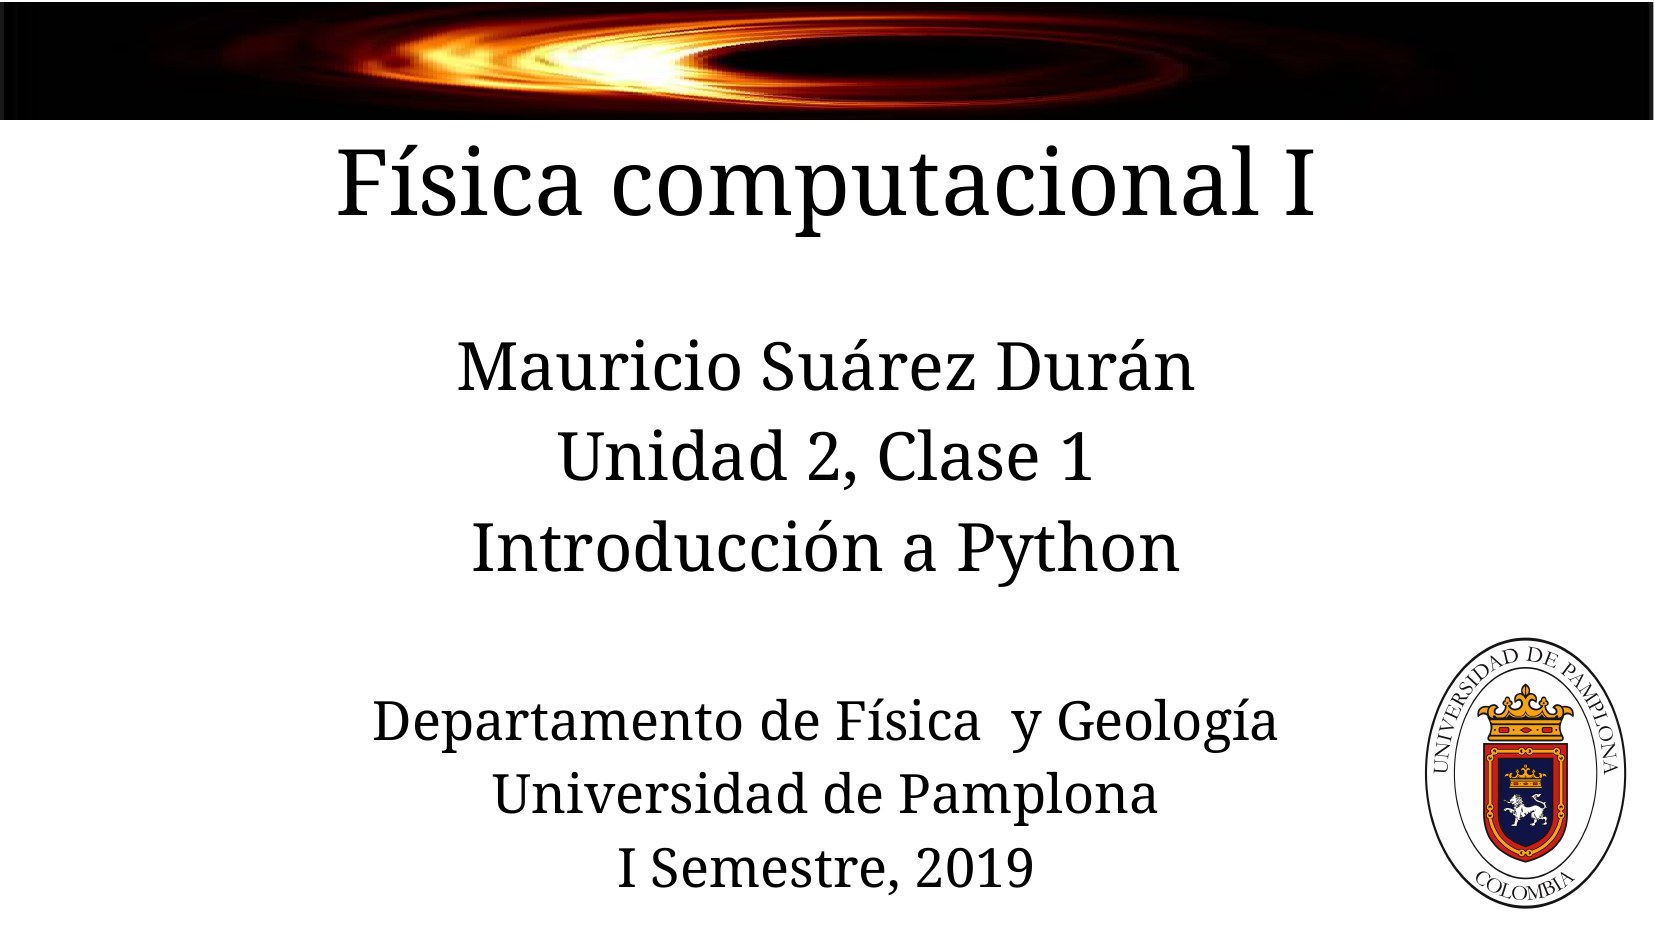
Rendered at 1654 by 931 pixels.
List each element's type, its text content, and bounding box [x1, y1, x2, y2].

picture [1415, 629, 1636, 918]
title Física computacional I [82, 121, 1571, 258]
picture [0, 2, 1654, 121]
subtitle Mauricio Suárez Durán Unidad 2, Clase 1 Introducción a Python Departamento de Física y Geología Universidad de Pamplona I Semestre, 2019 [82, 341, 1571, 882]
